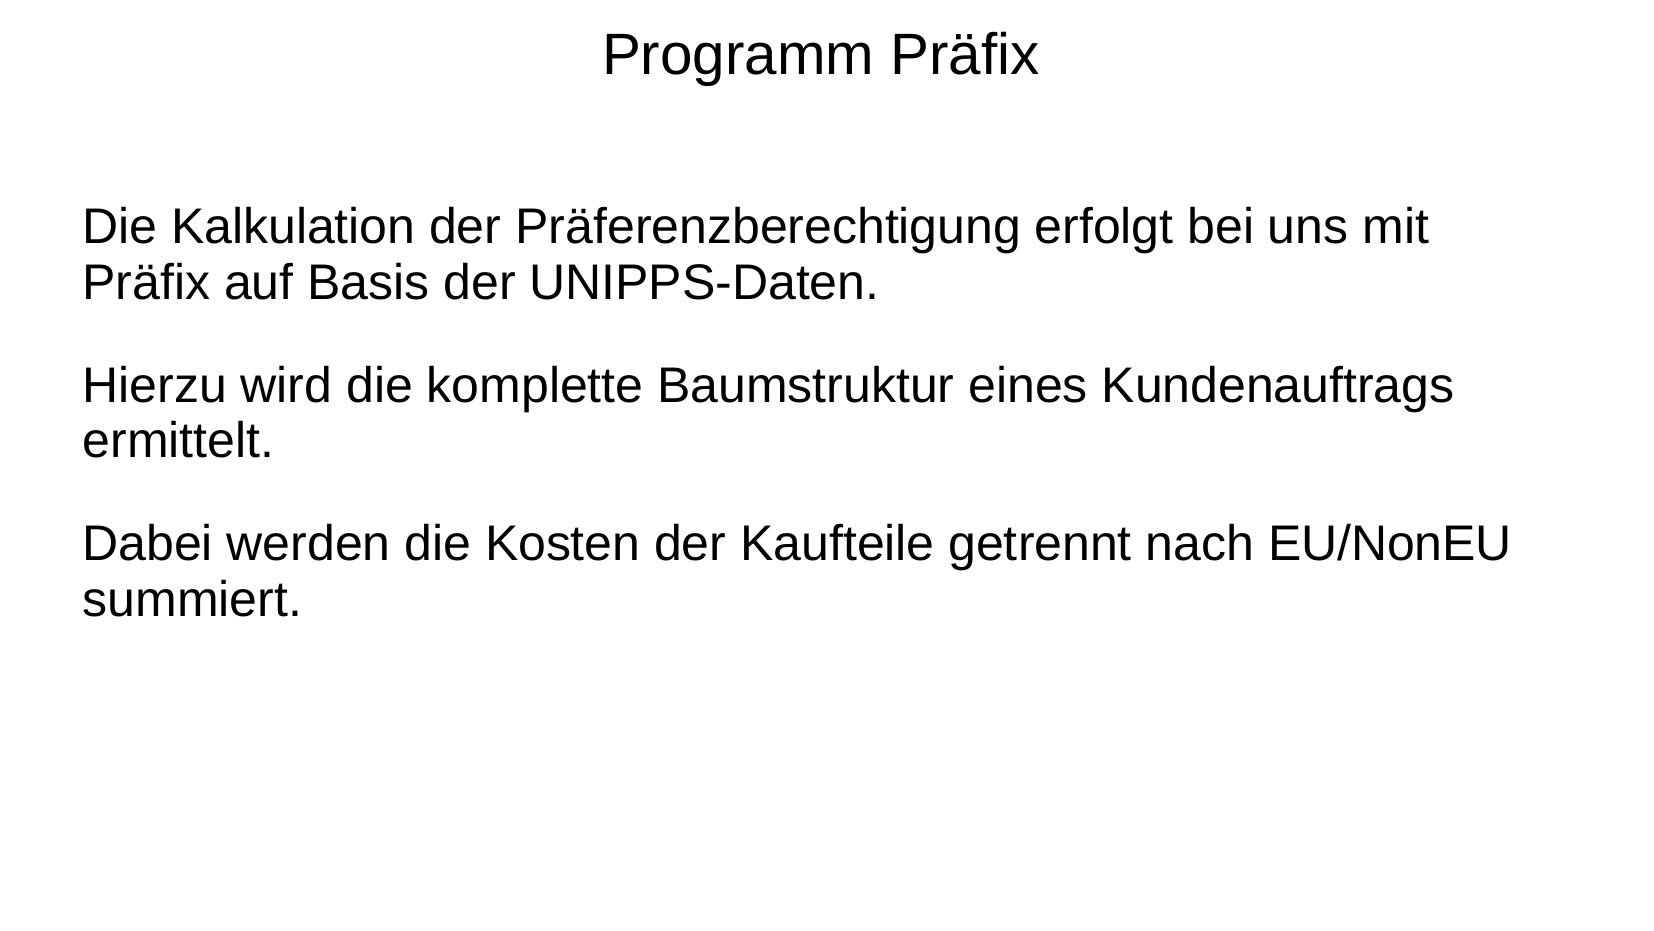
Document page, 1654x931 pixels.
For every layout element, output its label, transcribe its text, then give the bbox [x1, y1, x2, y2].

subtitle Die Kalkulation der Präferenzberechtigung erfolgt bei uns mit Präfix auf Basis der UNIPPS-Daten. Hierzu wird die komplette Baumstruktur eines Kundenauftrags ermittelt. Dabei werden die Kosten der Kaufteile getrennt nach EU/NonEU summiert. [82, 71, 1571, 857]
title Programm Präfix [76, 21, 1565, 87]
